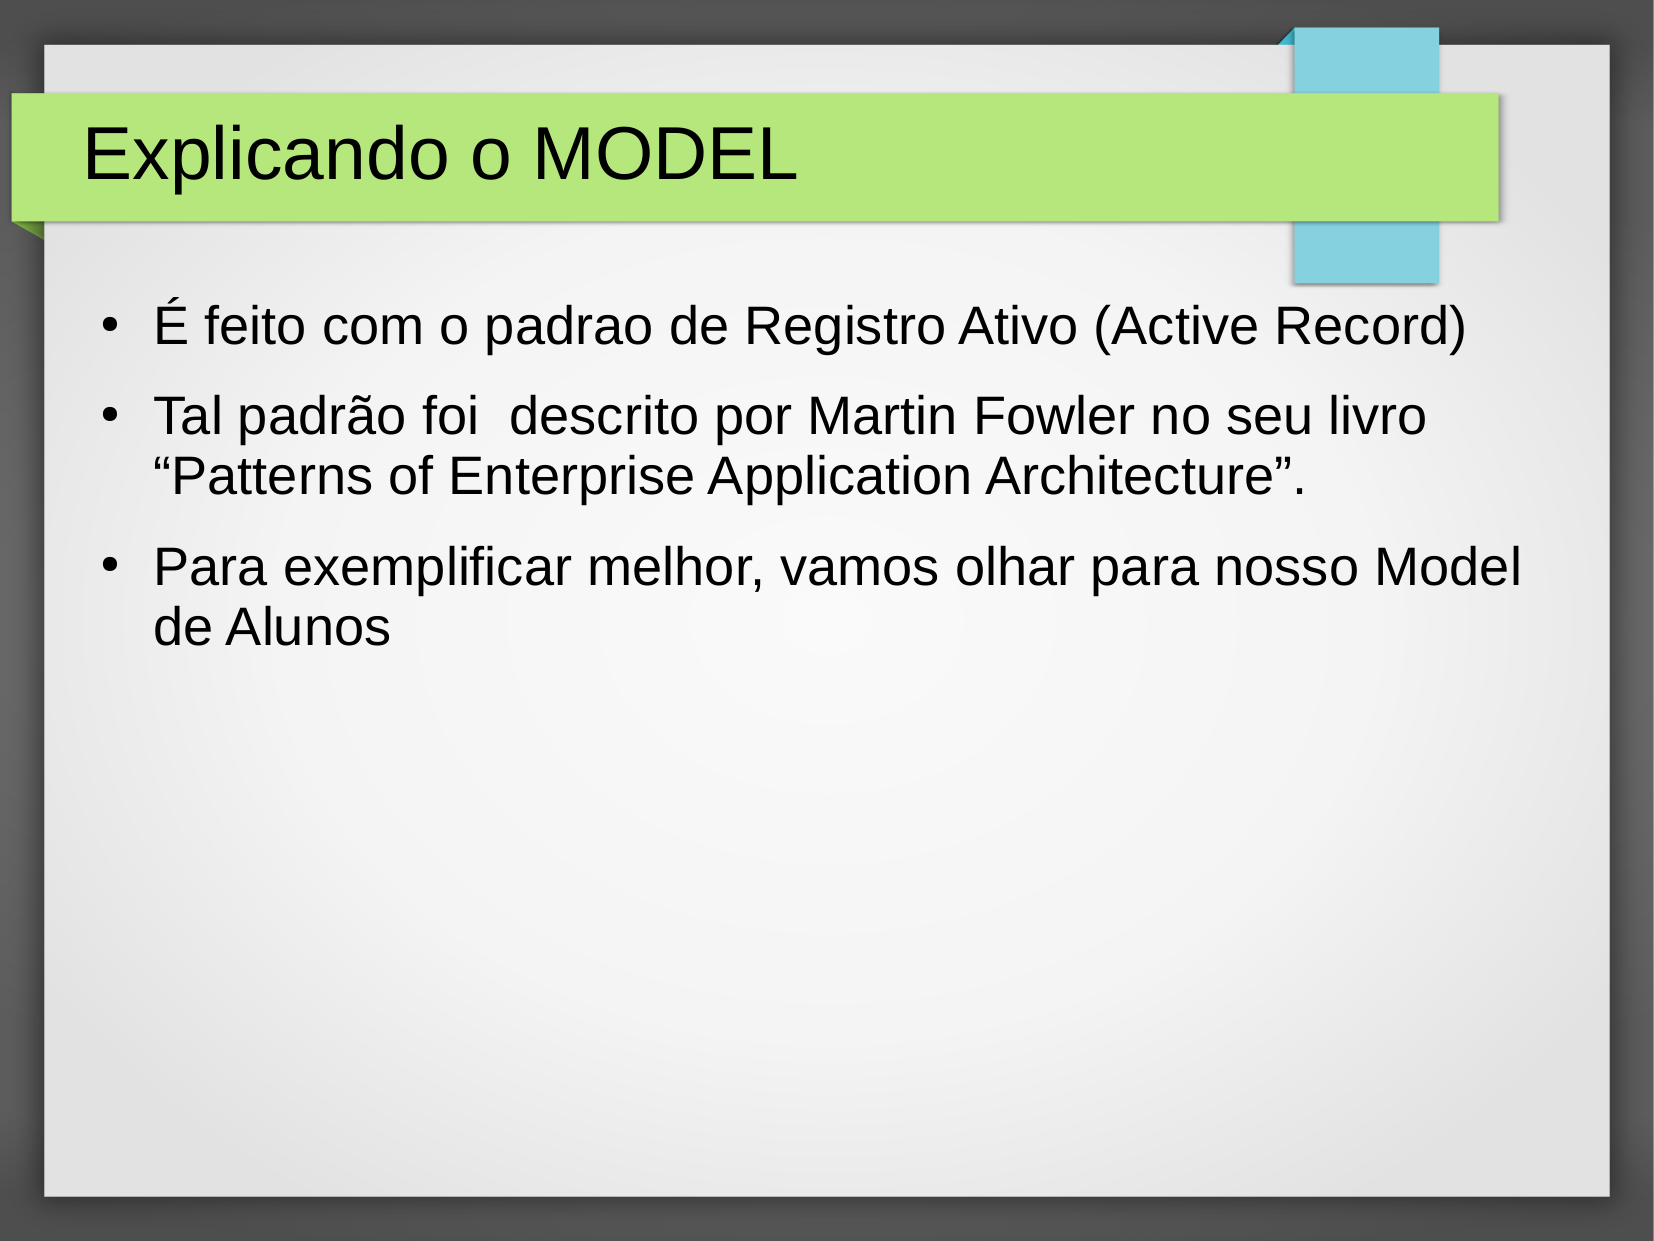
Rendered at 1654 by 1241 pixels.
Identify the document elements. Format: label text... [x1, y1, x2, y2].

title Explicando o MODEL [82, 94, 1264, 213]
picture [0, 0, 1654, 1241]
list É feito com o padrao de Registro Ativo (Active Record) Tal padrão foi descrito por Martin Fowler no seu livro “Patterns of Enterprise Application Architecture”. Para exemplificar melhor, vamos olhar para nosso Model de Alunos [82, 295, 1571, 1015]
